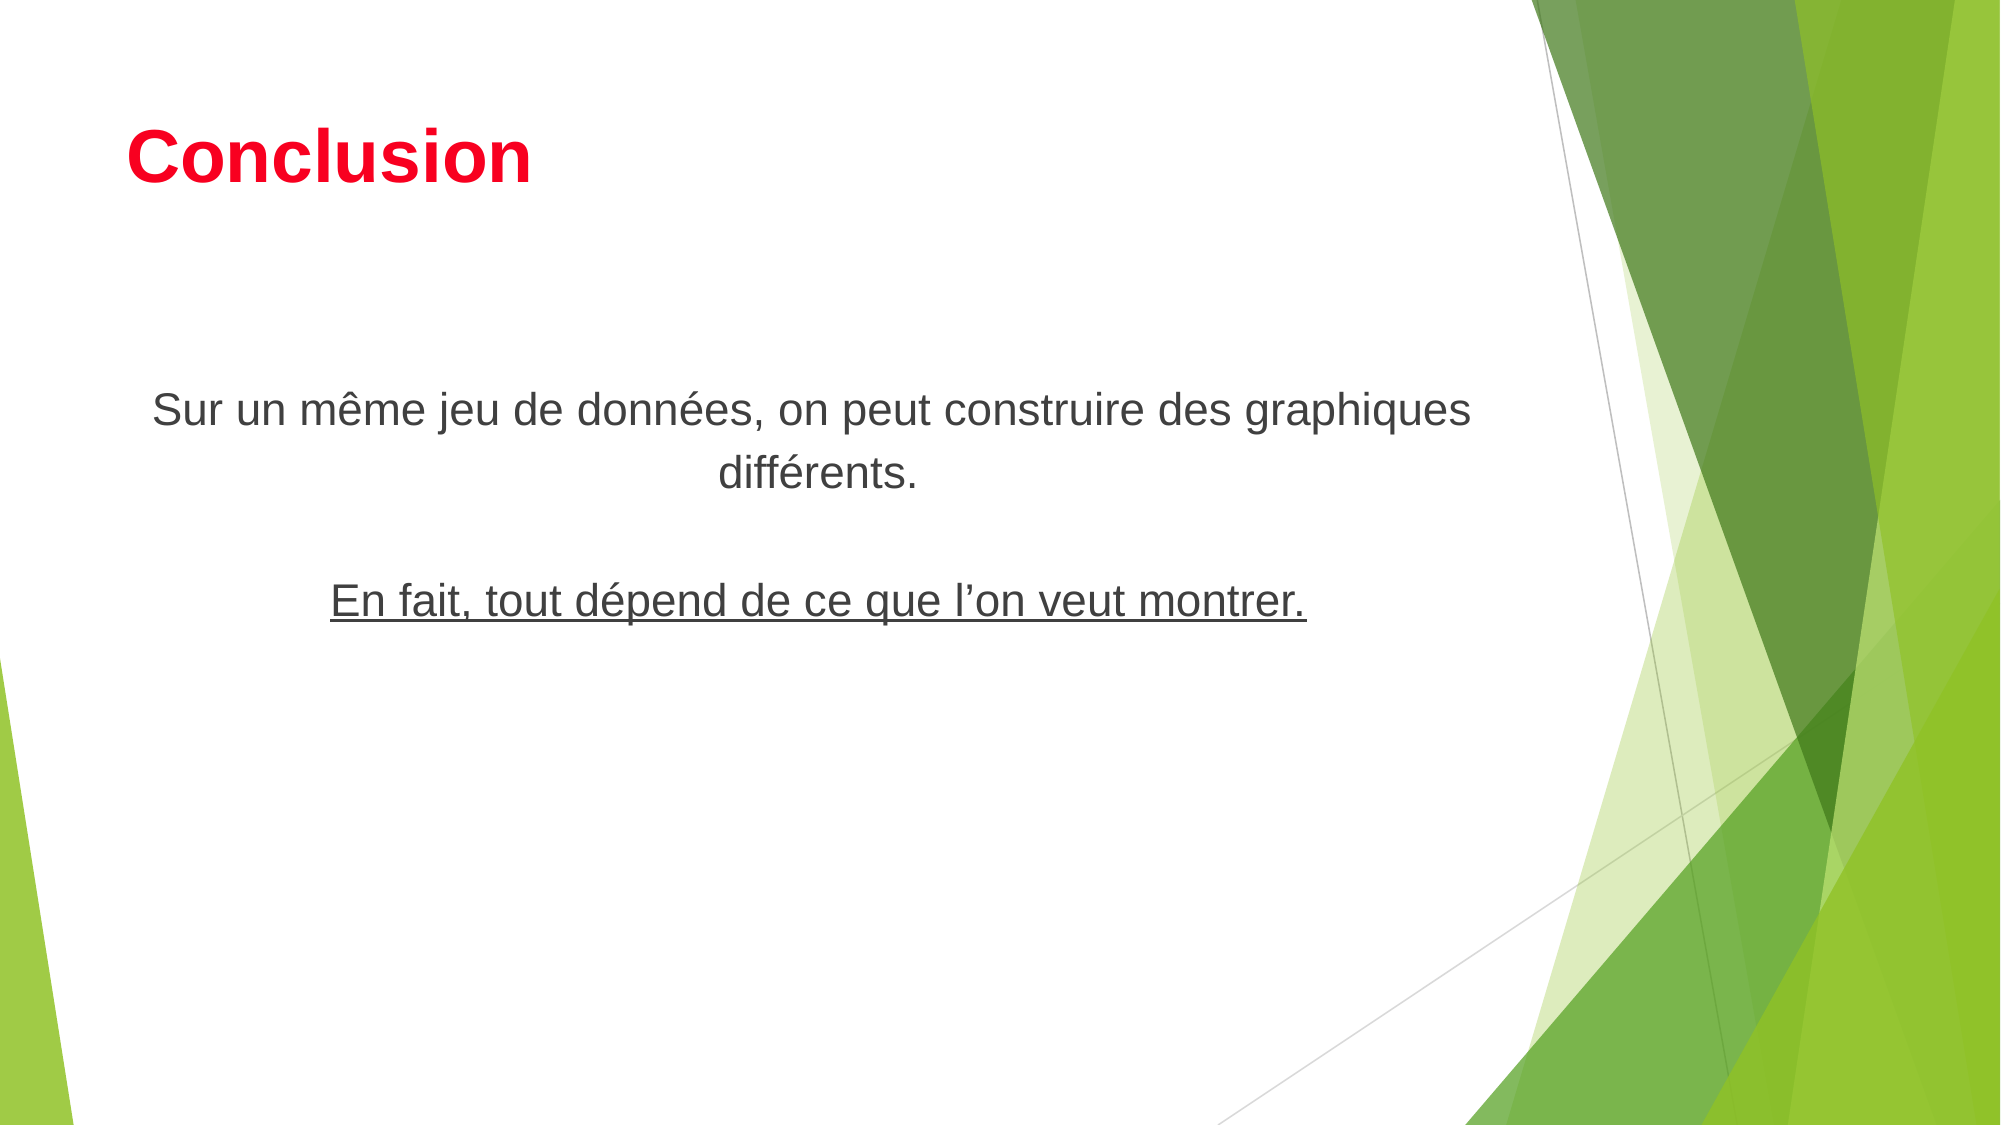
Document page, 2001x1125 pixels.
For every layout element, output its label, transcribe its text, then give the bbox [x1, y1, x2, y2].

list Sur un même jeu de données, on peut construire des graphiques différents. En fait, tout dépend de ce que l’on veut montrer. [106, 377, 1531, 886]
title Conclusion [111, 99, 1522, 235]
